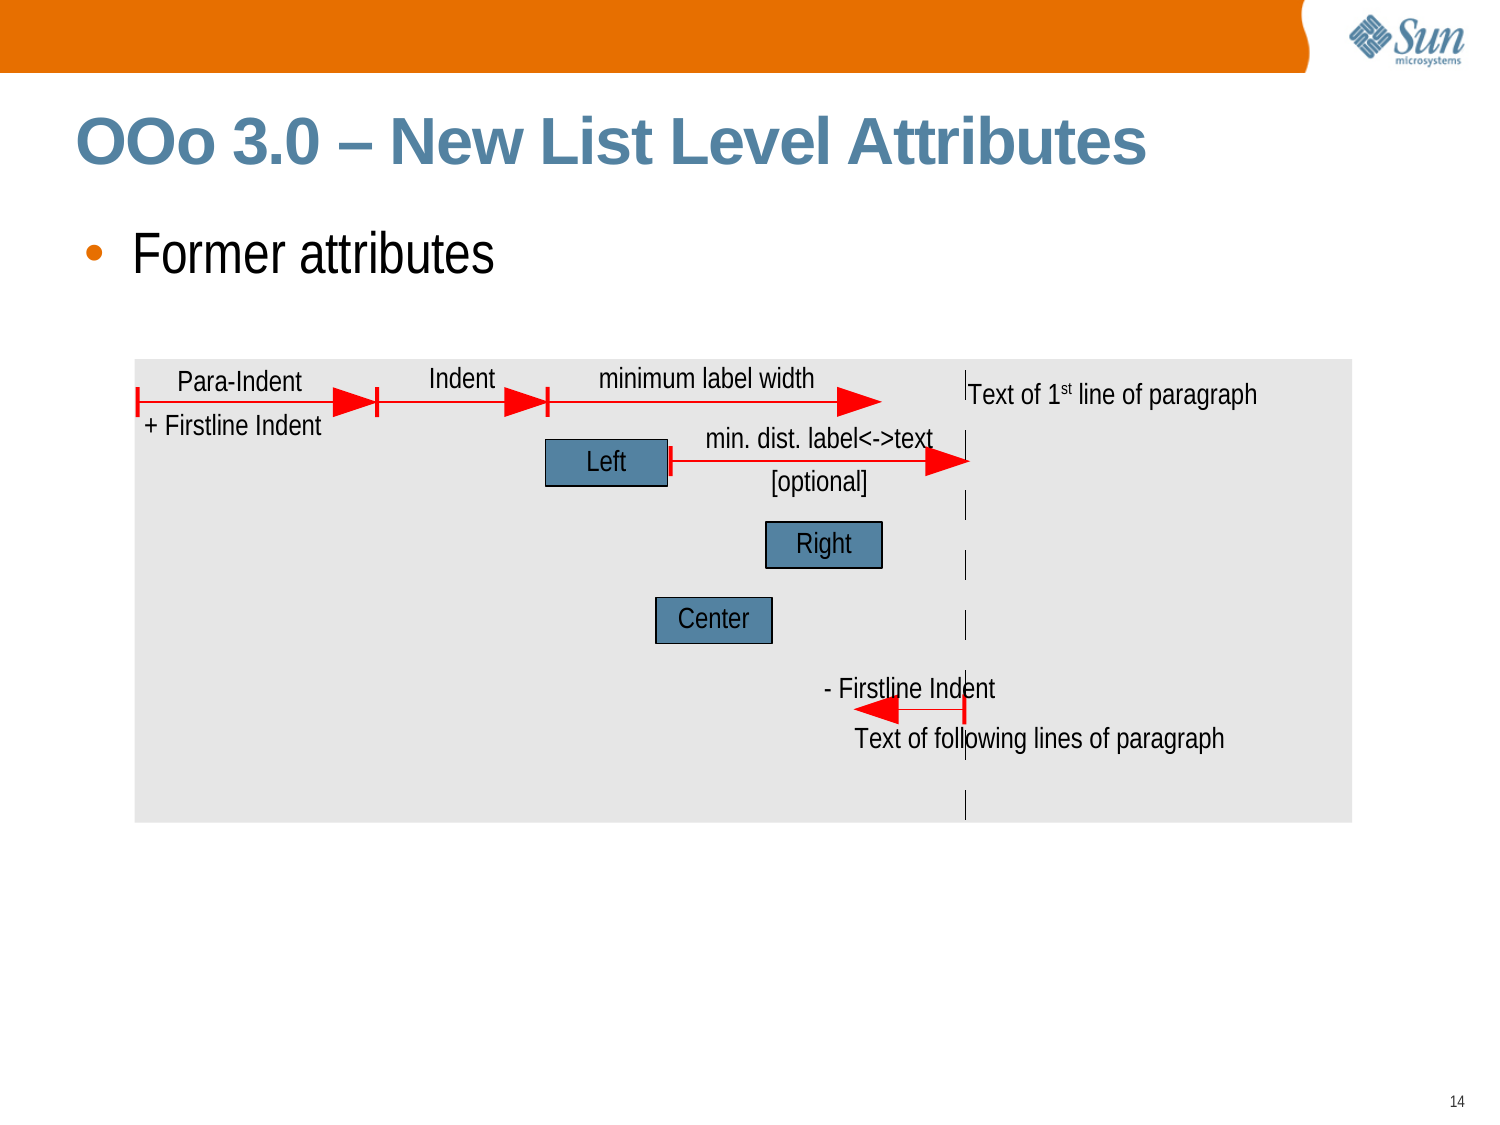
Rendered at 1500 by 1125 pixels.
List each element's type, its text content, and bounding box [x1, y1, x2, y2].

list Former attributes [64, 228, 1402, 310]
text_box Text of following lines of paragraph [854, 725, 1226, 762]
picture [0, 0, 1500, 73]
text_box Left [545, 439, 668, 486]
text_box [134, 359, 1353, 823]
text_box Right [766, 521, 883, 569]
text_box Center [655, 597, 772, 644]
title OOo 3.0 – New List Level Attributes [75, 111, 1437, 215]
text_box Text of 1st line of paragraph [967, 381, 1259, 416]
